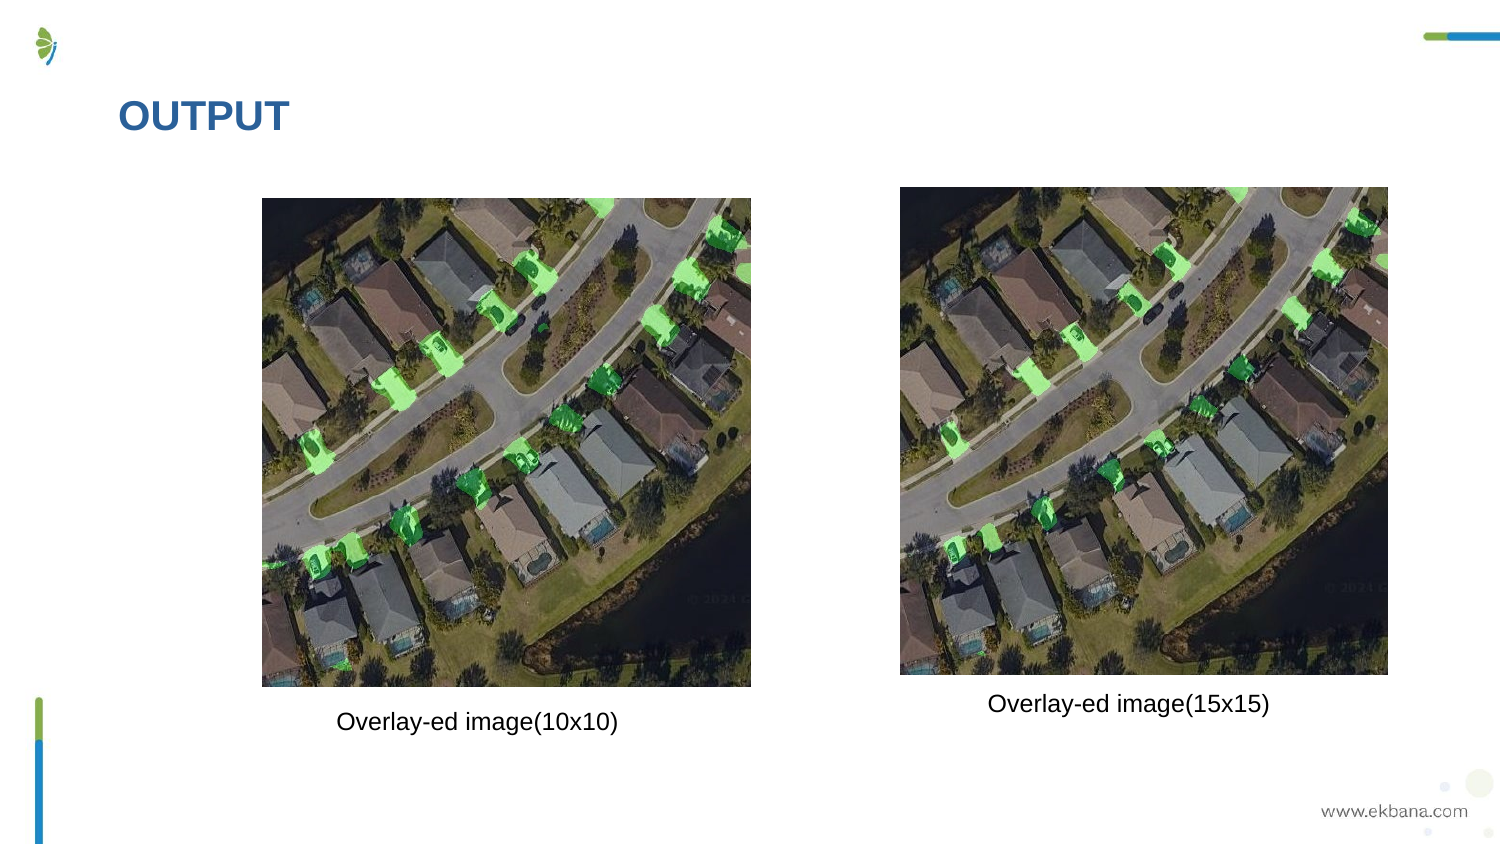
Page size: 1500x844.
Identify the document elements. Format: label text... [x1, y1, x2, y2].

text_box Overlay-ed image(10x10) [321, 700, 711, 772]
picture [0, 0, 1500, 844]
title OUTPUT [106, 36, 1401, 199]
text_box Overlay-ed image(15x15) [972, 682, 1354, 754]
